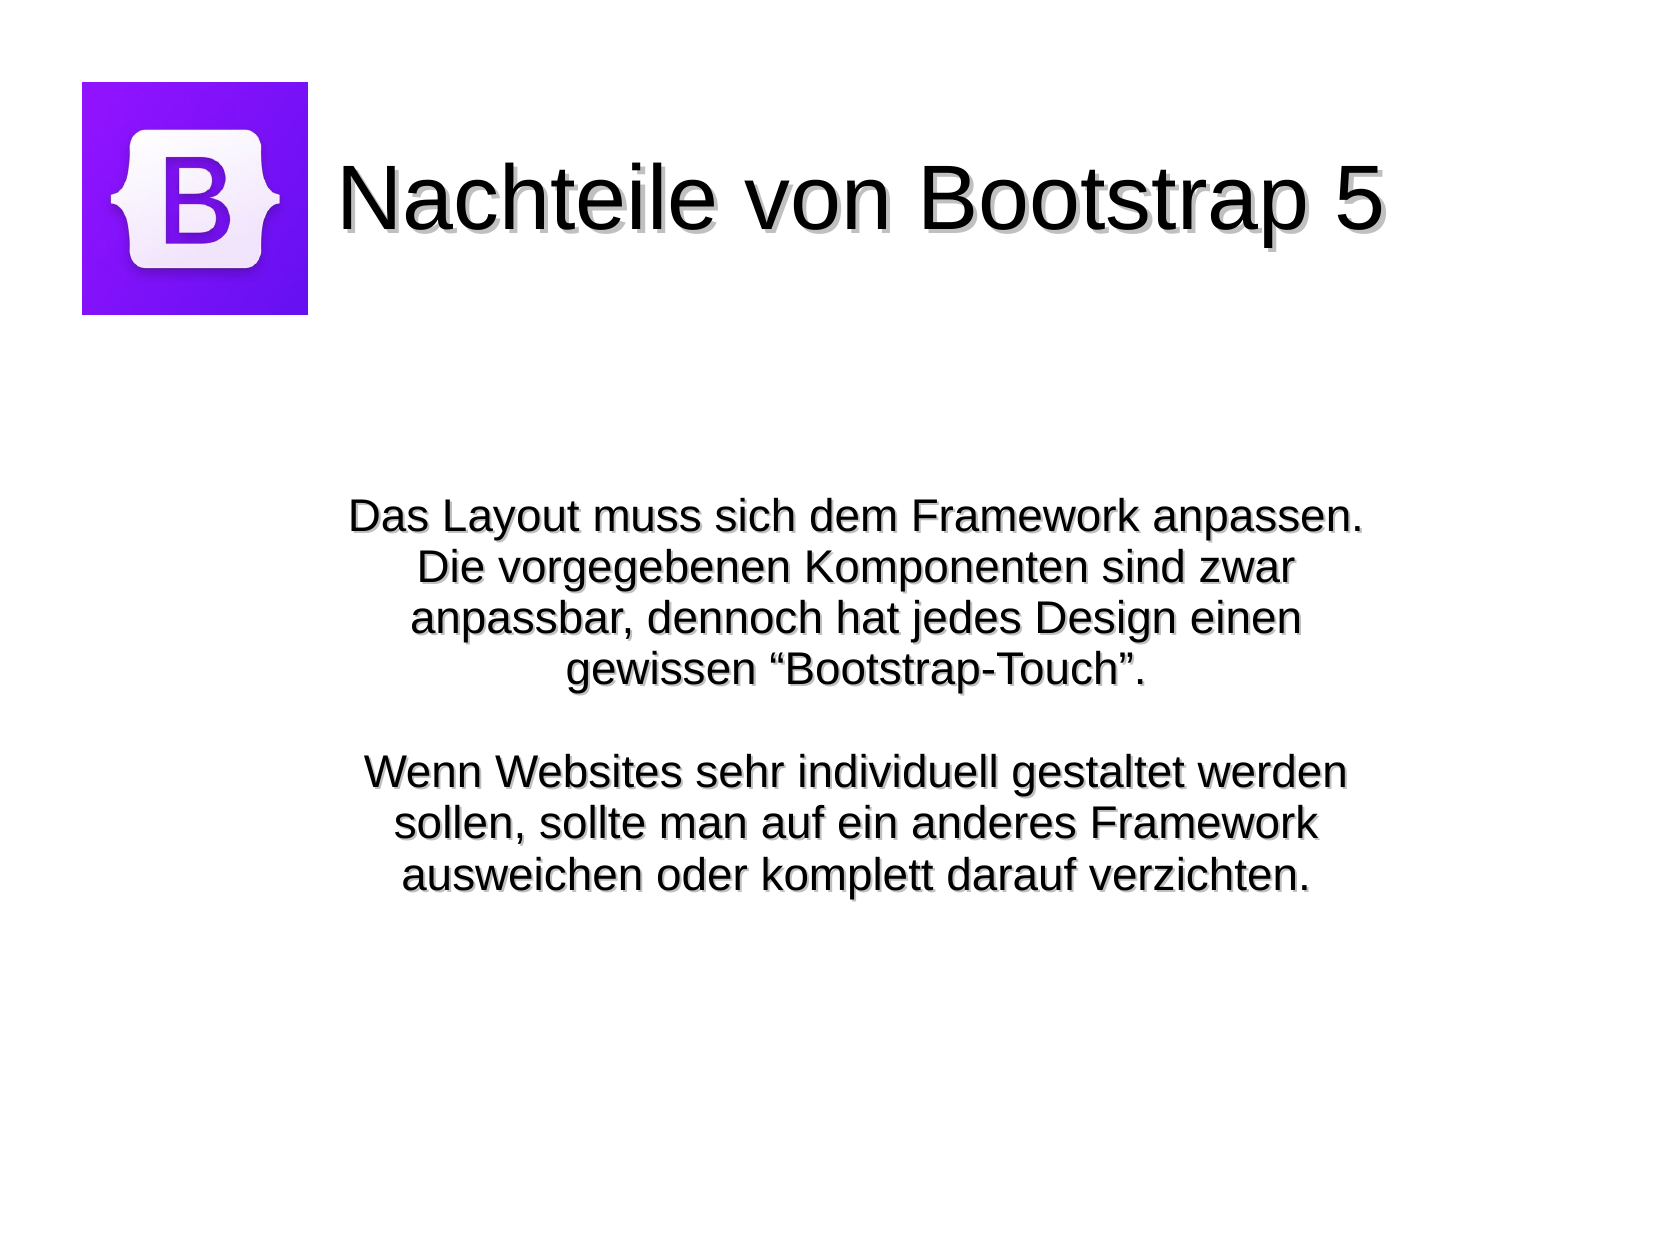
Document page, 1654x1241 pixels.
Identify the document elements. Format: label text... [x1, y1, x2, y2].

subtitle Das Layout muss sich dem Framework anpassen. Die vorgegebenen Komponenten sind zwar anpassbar, dennoch hat jedes Design einen gewissen “Bootstrap-Touch”. Wenn Websites sehr individuell gestaltet werden sollen, sollte man auf ein anderes Framework ausweichen oder komplett darauf verzichten. [330, 448, 1382, 1043]
picture [82, 82, 308, 316]
title Nachteile von Bootstrap 5 [308, 94, 1418, 302]
